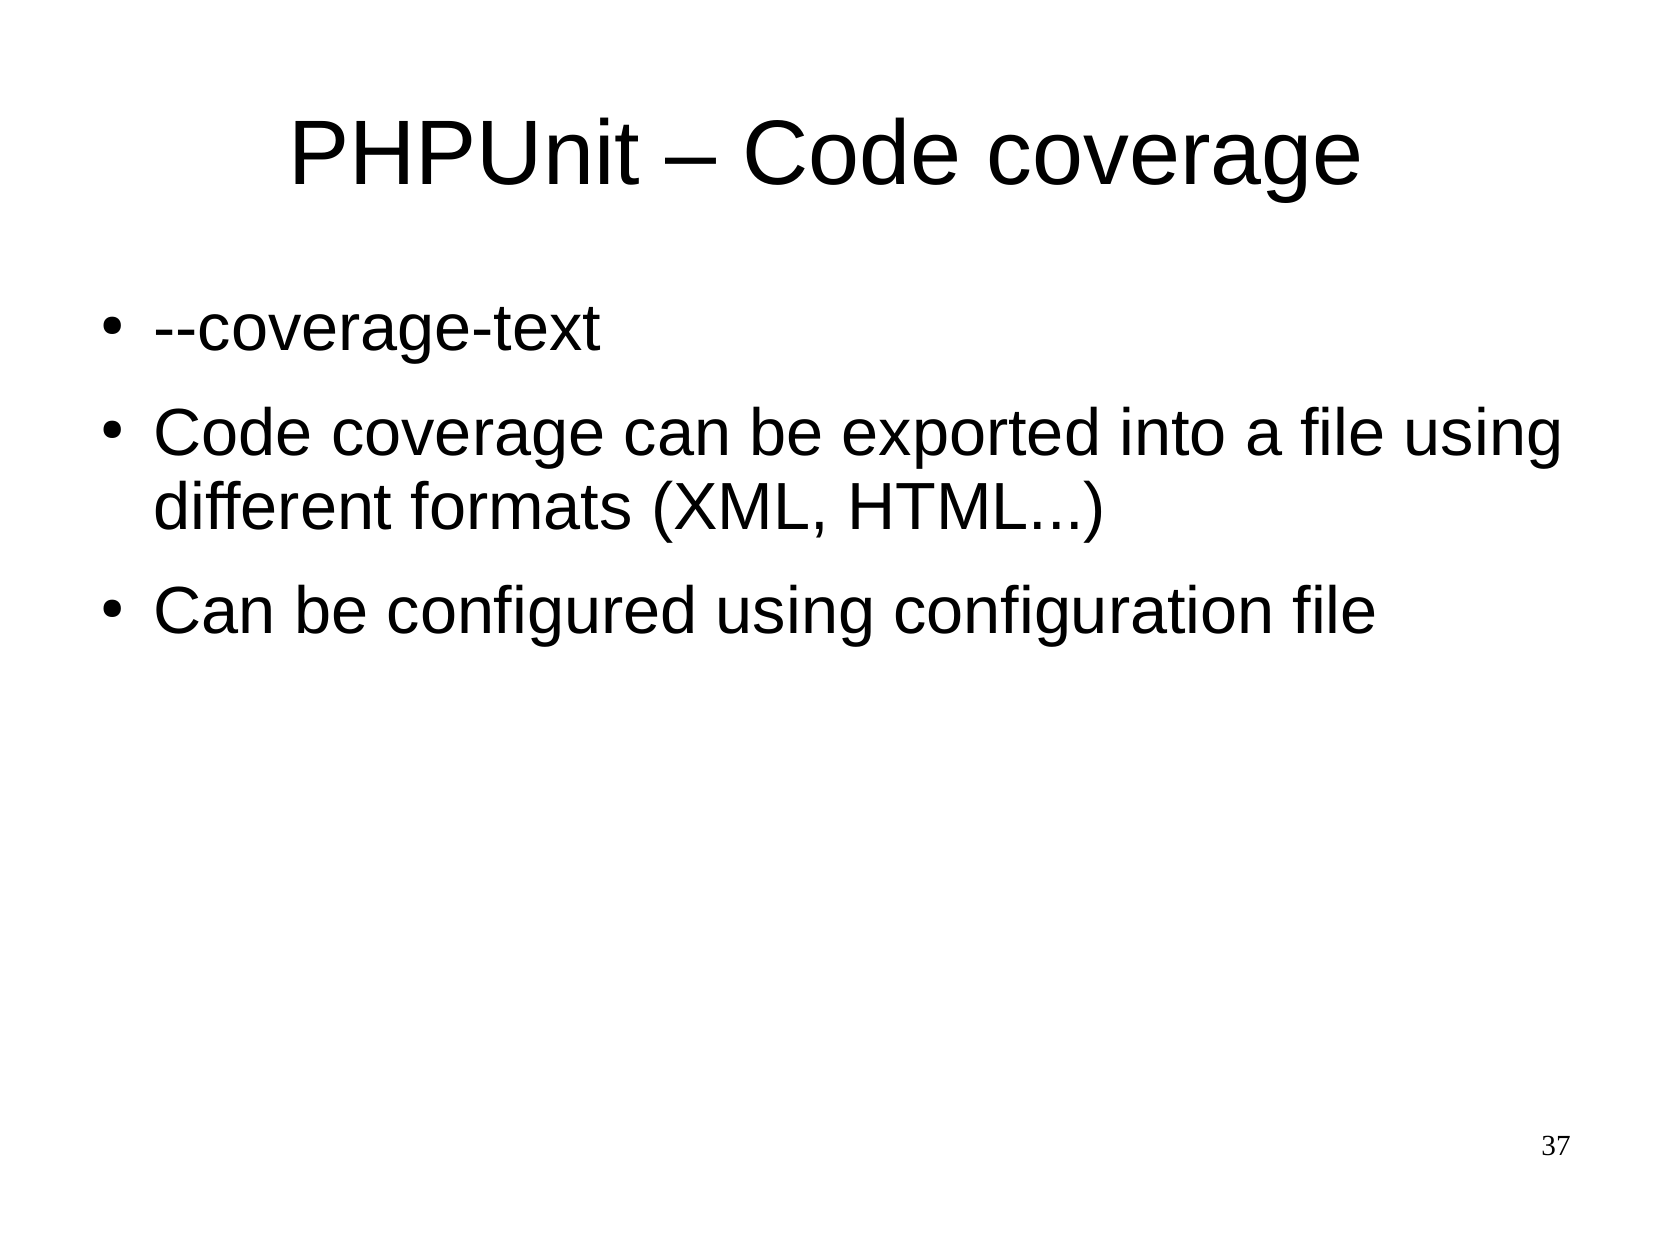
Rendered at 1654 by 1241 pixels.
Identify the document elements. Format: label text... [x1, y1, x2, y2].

title PHPUnit – Code coverage [82, 49, 1571, 257]
list --coverage-text Code coverage can be exported into a file using different formats (XML, HTML...) Can be configured using configuration file [82, 290, 1571, 1010]
